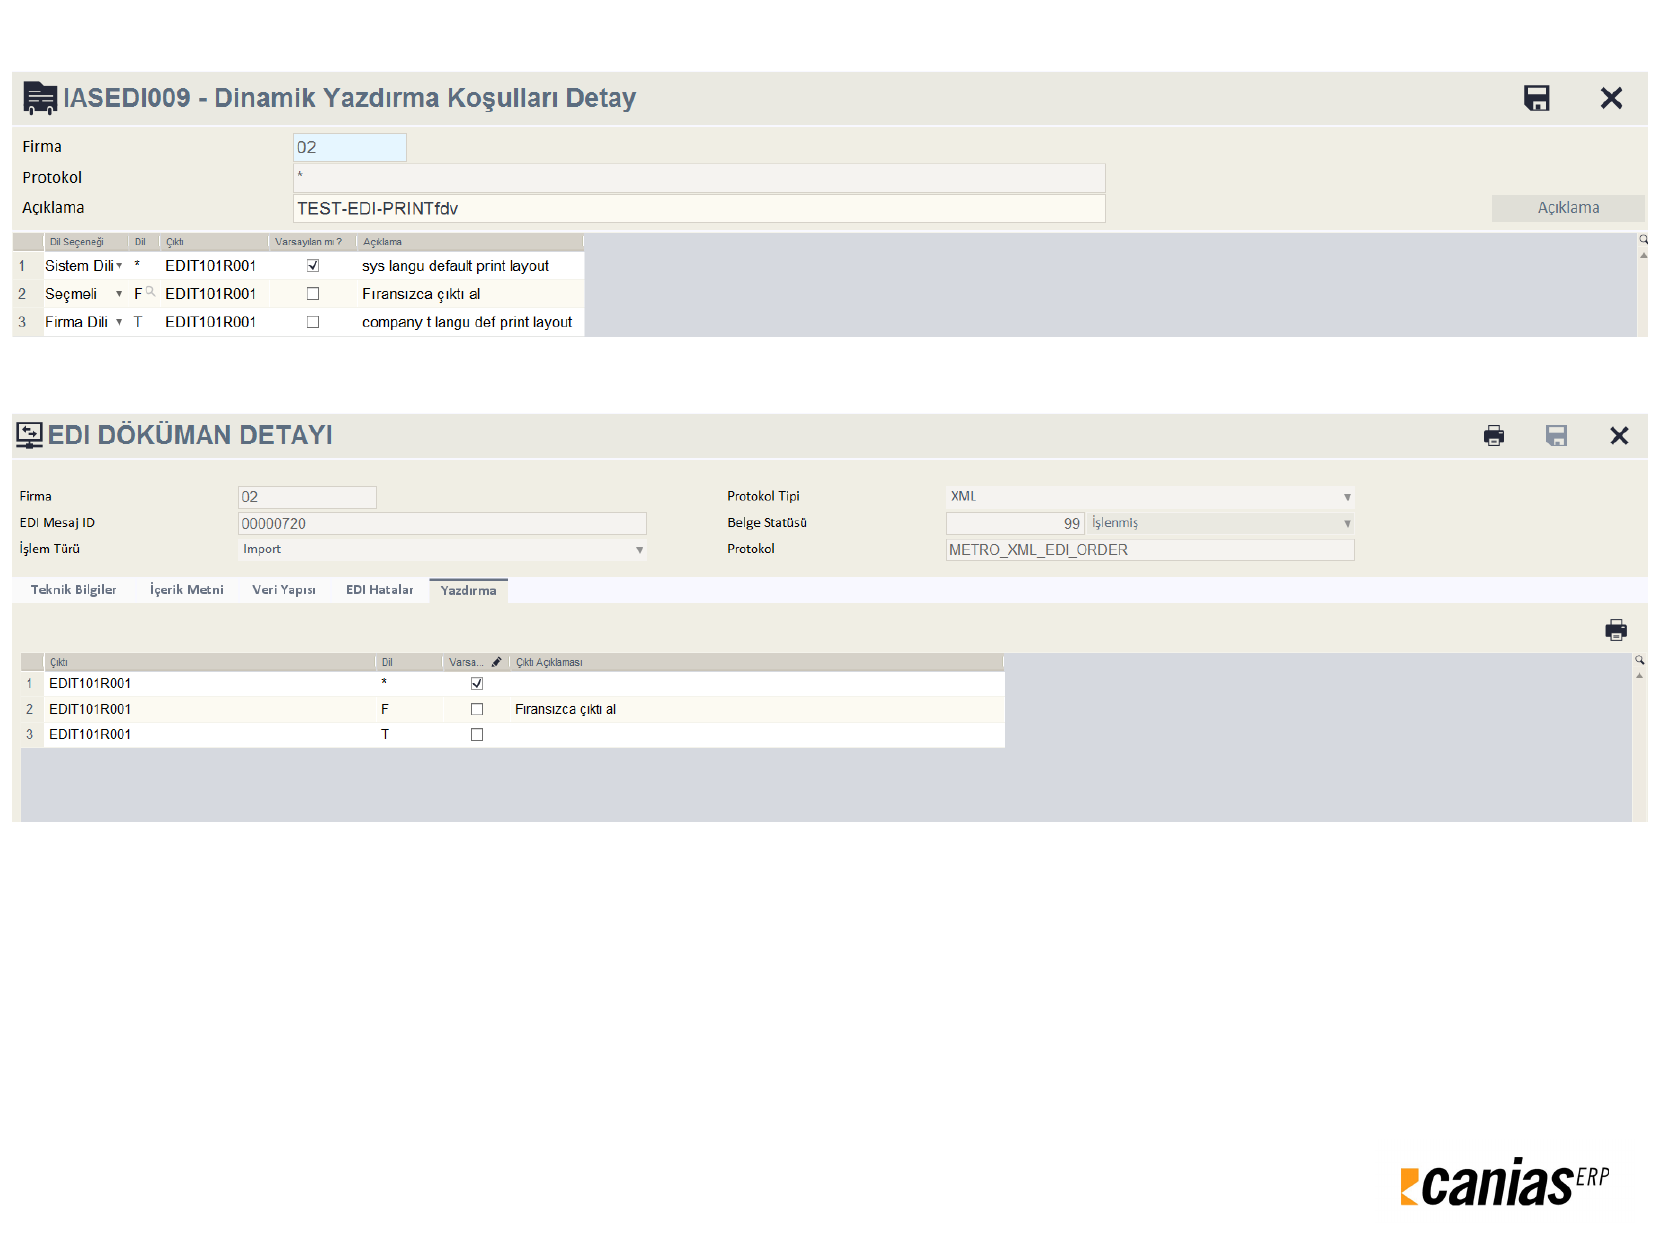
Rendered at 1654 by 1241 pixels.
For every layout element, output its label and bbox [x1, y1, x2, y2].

picture [12, 413, 1648, 822]
picture [12, 71, 1648, 337]
picture [1375, 1139, 1635, 1223]
